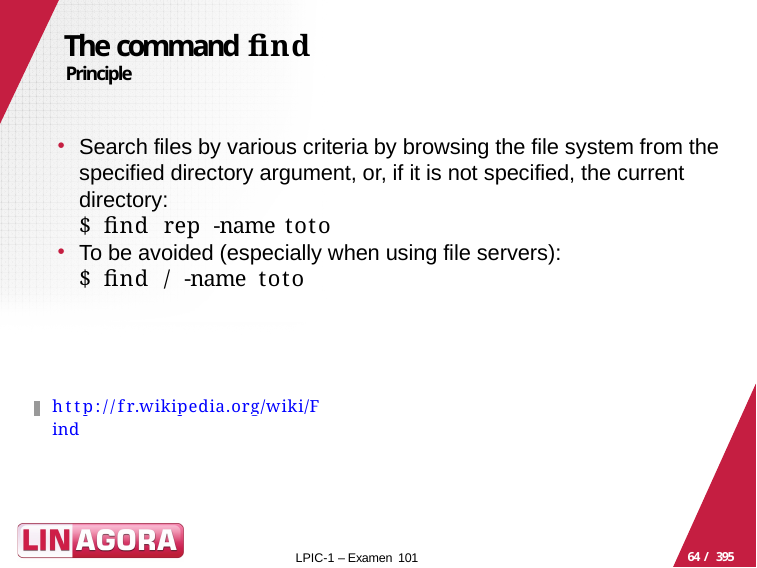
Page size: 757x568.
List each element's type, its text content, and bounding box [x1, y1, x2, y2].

text_box LPIC-1 – Examen 101 [293, 549, 420, 568]
text_box http://fr.wikipedia.org/wiki/Find [50, 396, 346, 440]
text_box The command find Principle [63, 26, 697, 103]
text_box [17, 520, 184, 562]
text_box Search files by various criteria by browsing the file system from the specified directory argument, or, if it is not specified, the current directory: $ find rep -name toto To be avoided (especially when using file servers): $ find / -name toto [32, 103, 724, 447]
text_box <numéro> / 395 [683, 549, 747, 568]
picture [0, 0, 352, 352]
